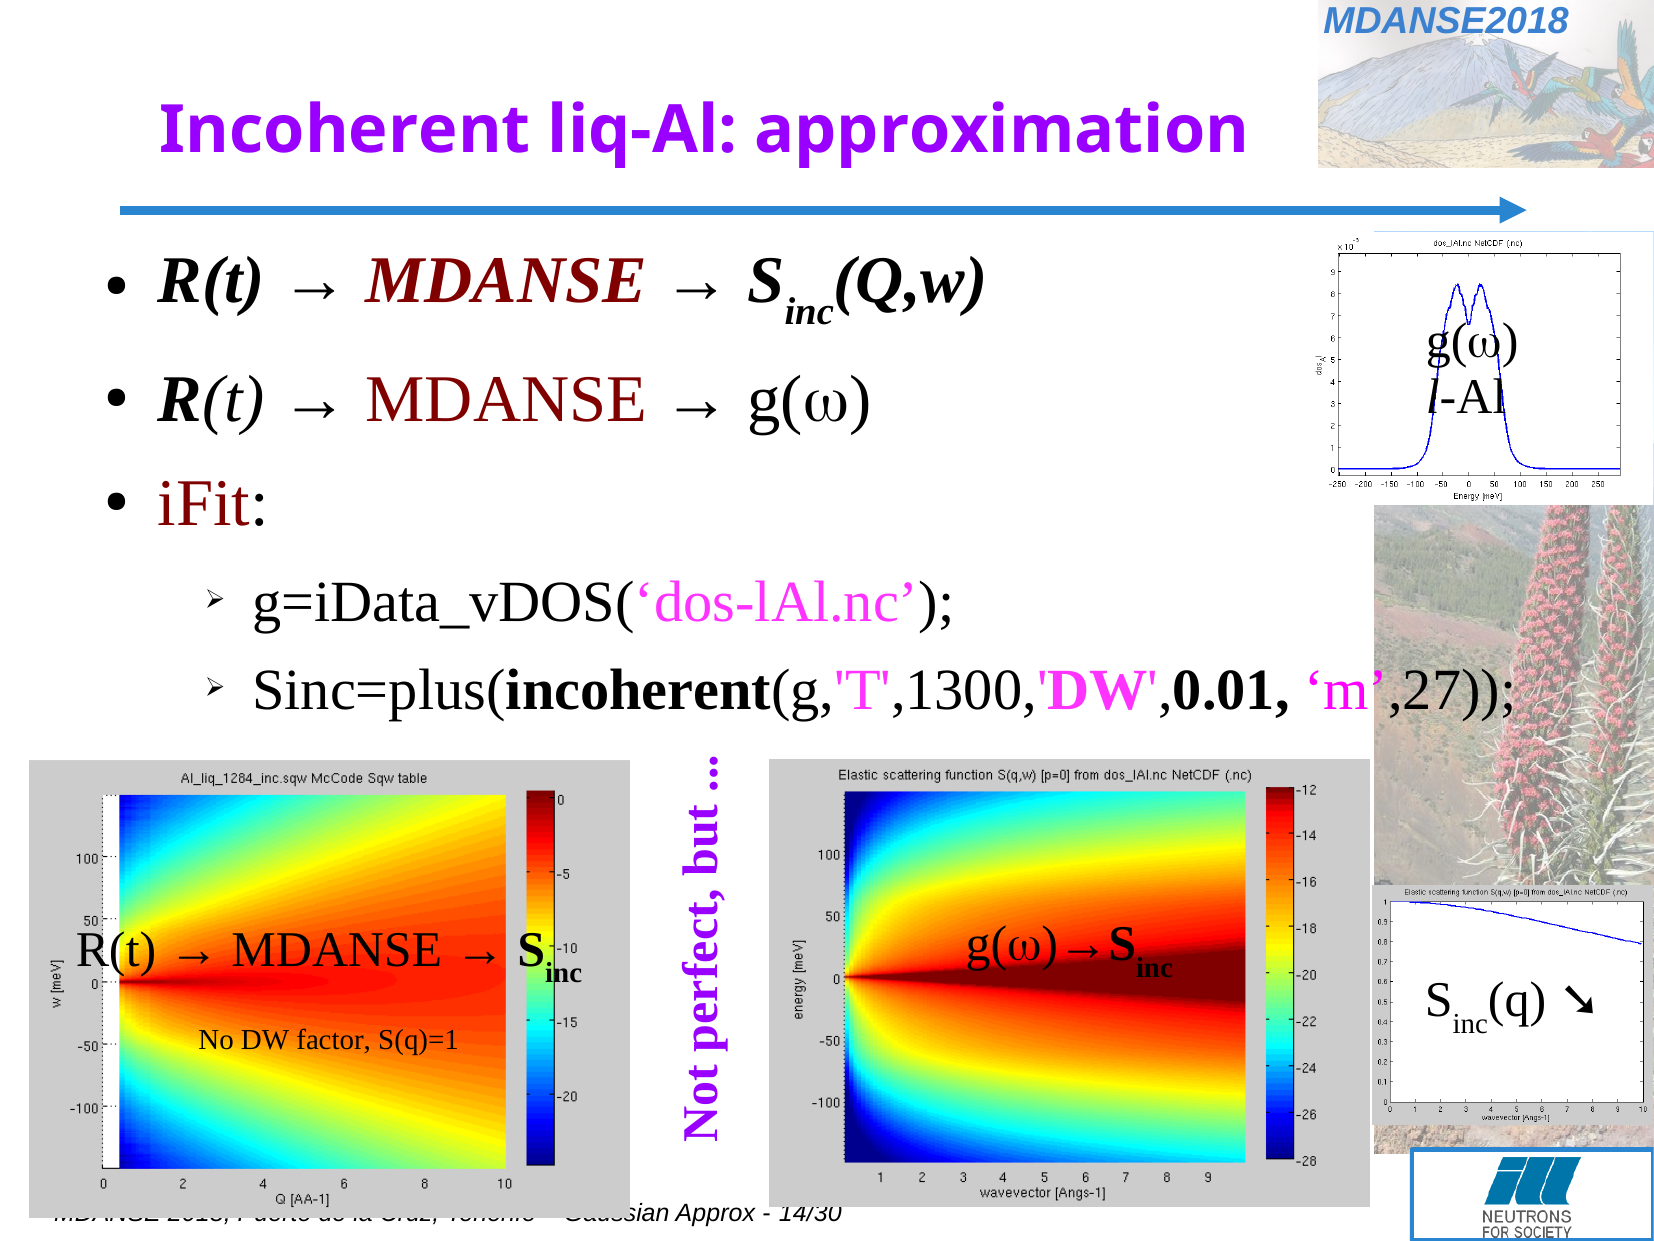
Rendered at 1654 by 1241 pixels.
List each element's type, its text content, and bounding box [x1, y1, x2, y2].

title Incoherent liq-Al: approximation [82, 16, 1328, 236]
picture [1290, 232, 1654, 242]
text_box Not perfect, but ... [672, 754, 728, 1143]
picture [1479, 1153, 1583, 1241]
picture [769, 759, 1370, 1207]
list R(t) → MDANSE → Sinc(Q,w) R(t) → MDANSE → g(w) iFit: g=iData_vDOS(‘dos-lAl.nc’); Sinc=plus(incoherent(g,'T',1300,'DW',0.01, ‘m’,27)); [16, 242, 1654, 963]
picture [1372, 885, 1654, 1125]
picture [29, 759, 630, 1218]
